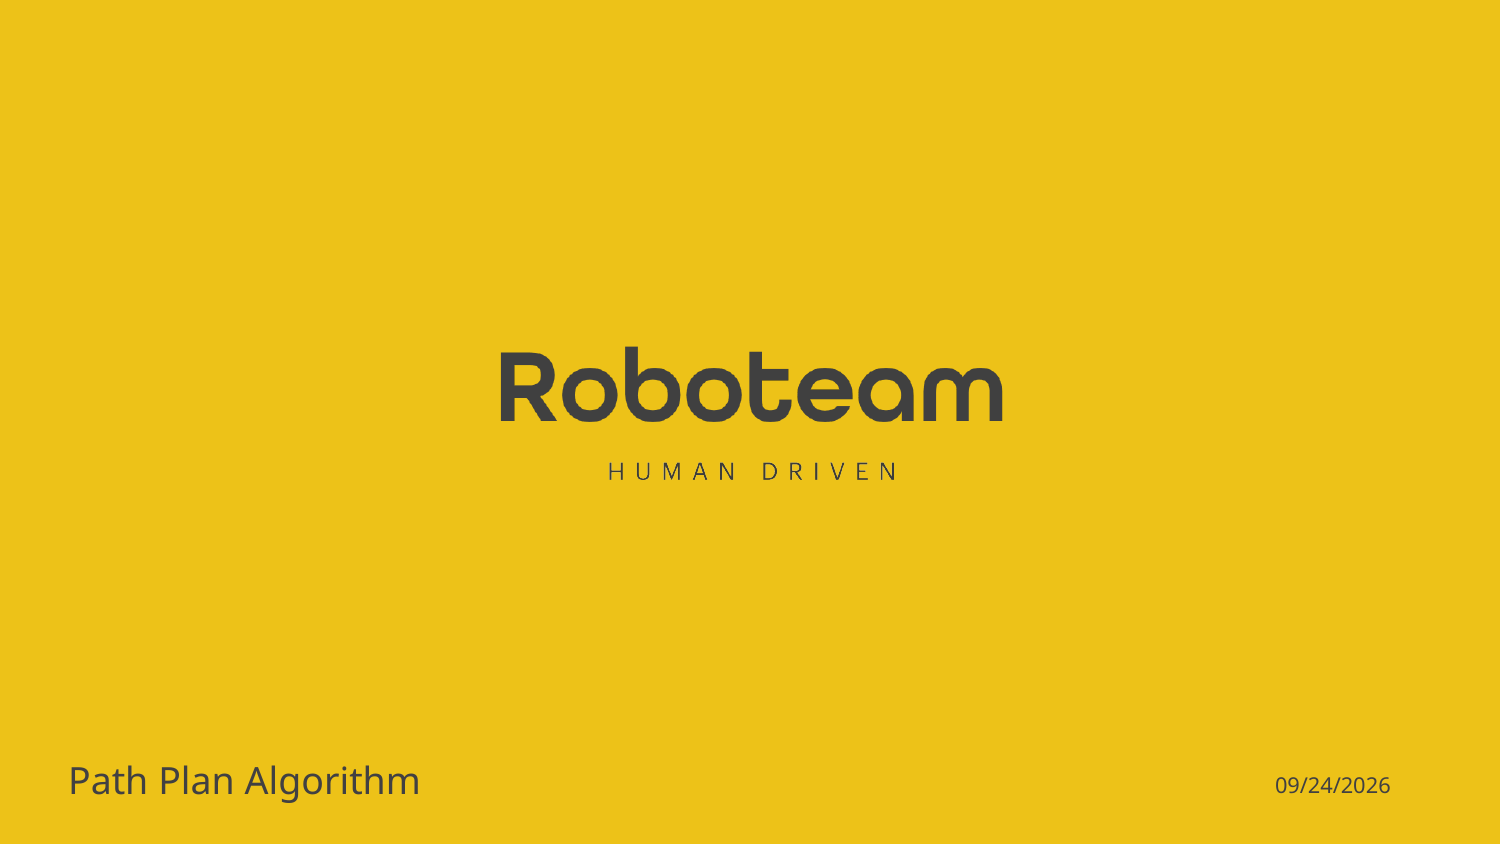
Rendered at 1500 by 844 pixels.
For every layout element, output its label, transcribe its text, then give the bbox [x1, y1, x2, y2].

title Path Plan Algorithm [53, 749, 597, 801]
slide_number 02/21/2017 [1260, 764, 1469, 810]
picture [431, 291, 1069, 511]
